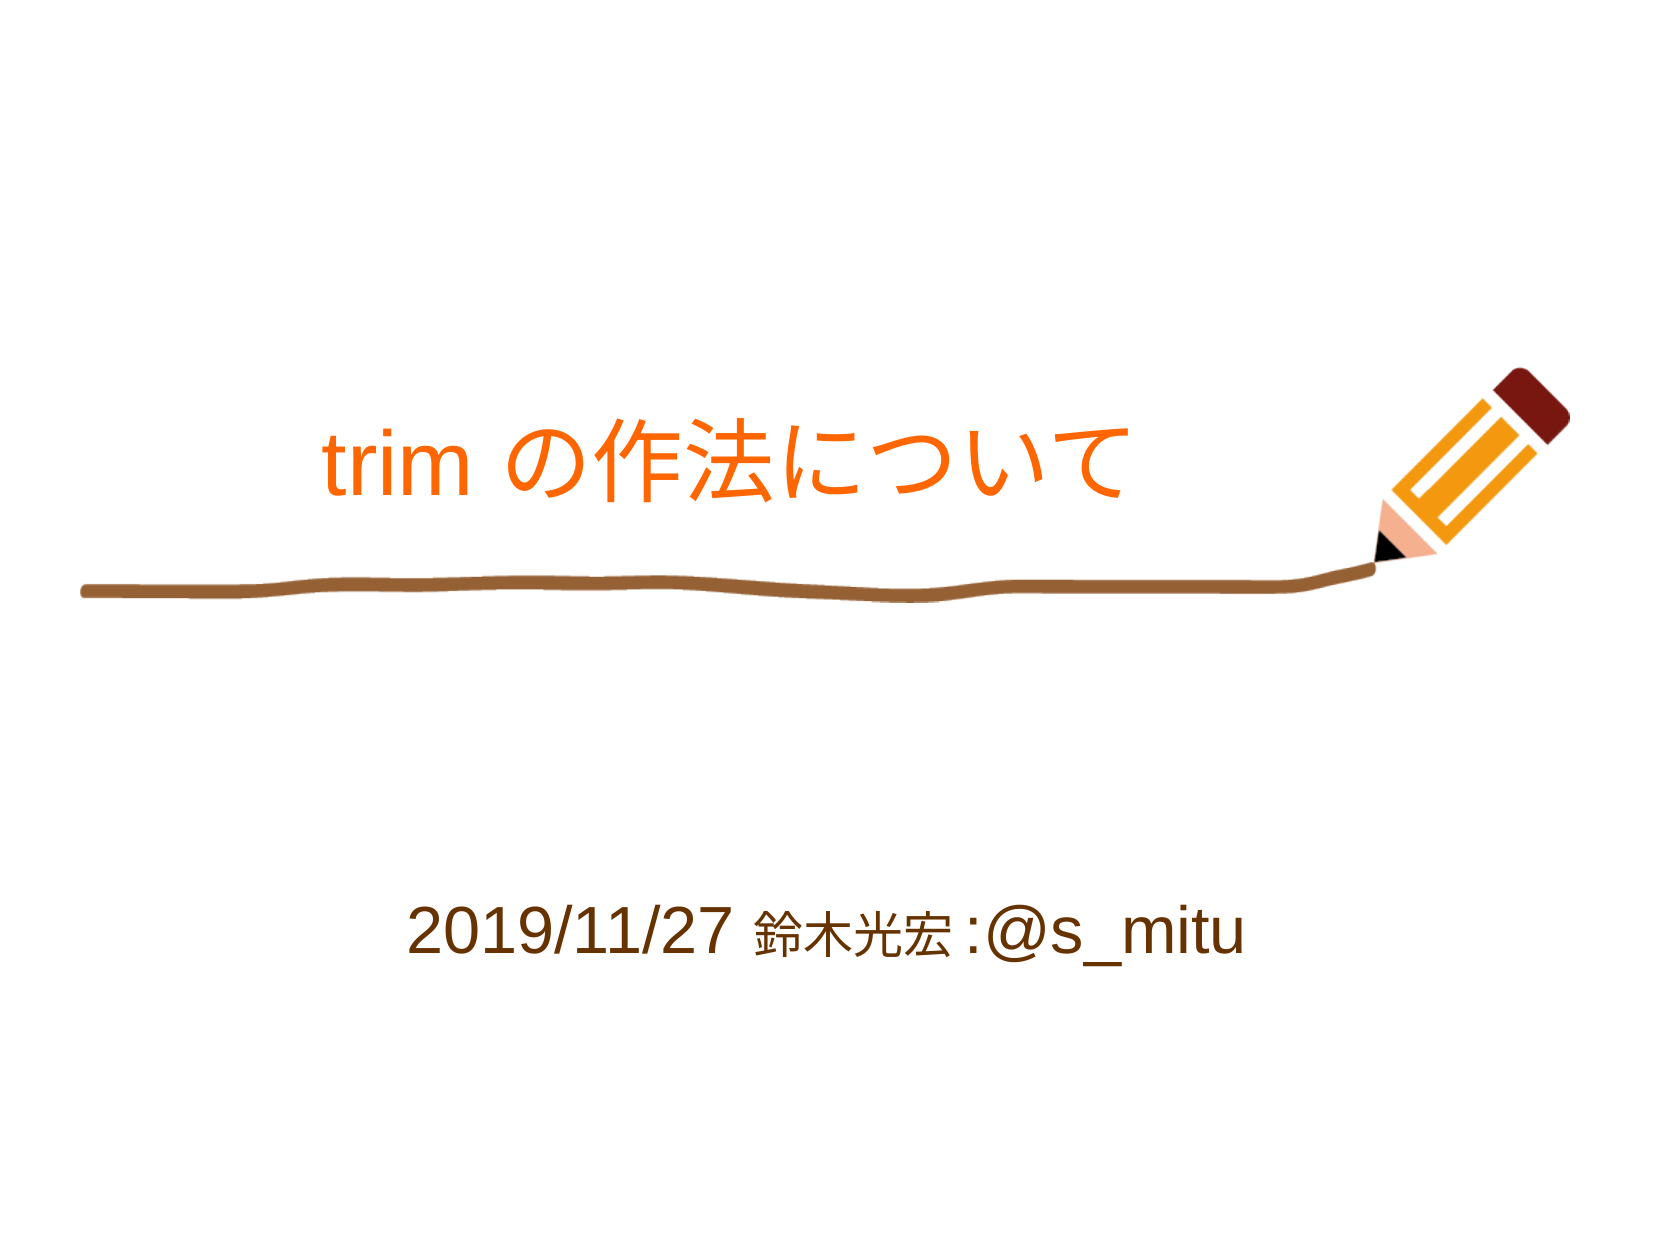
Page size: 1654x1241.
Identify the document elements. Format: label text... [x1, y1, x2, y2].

subtitle 2019/11/27 鈴木光宏 :@s_mitu [82, 685, 1571, 1177]
picture [80, 367, 1570, 603]
title trim の作法について [82, 352, 1379, 560]
